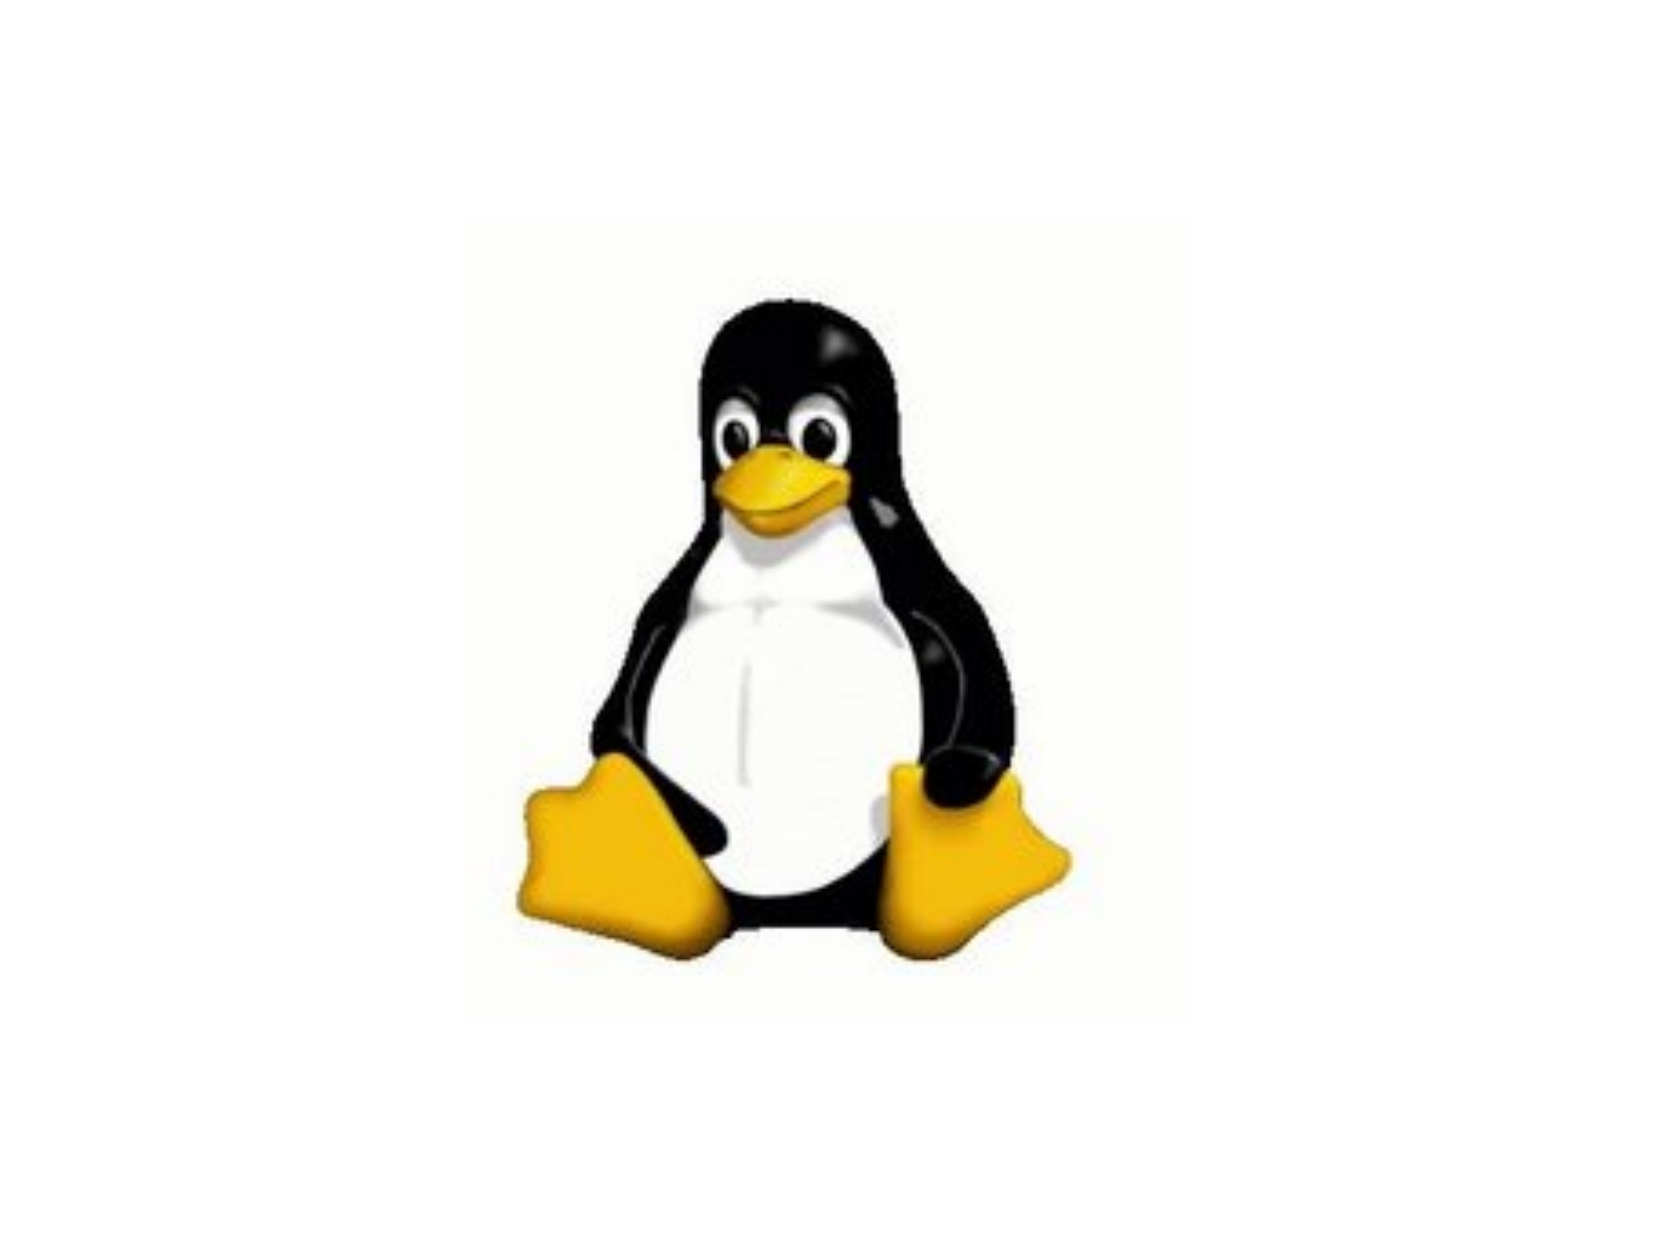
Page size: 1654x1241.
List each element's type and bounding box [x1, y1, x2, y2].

picture [463, 220, 1190, 1020]
